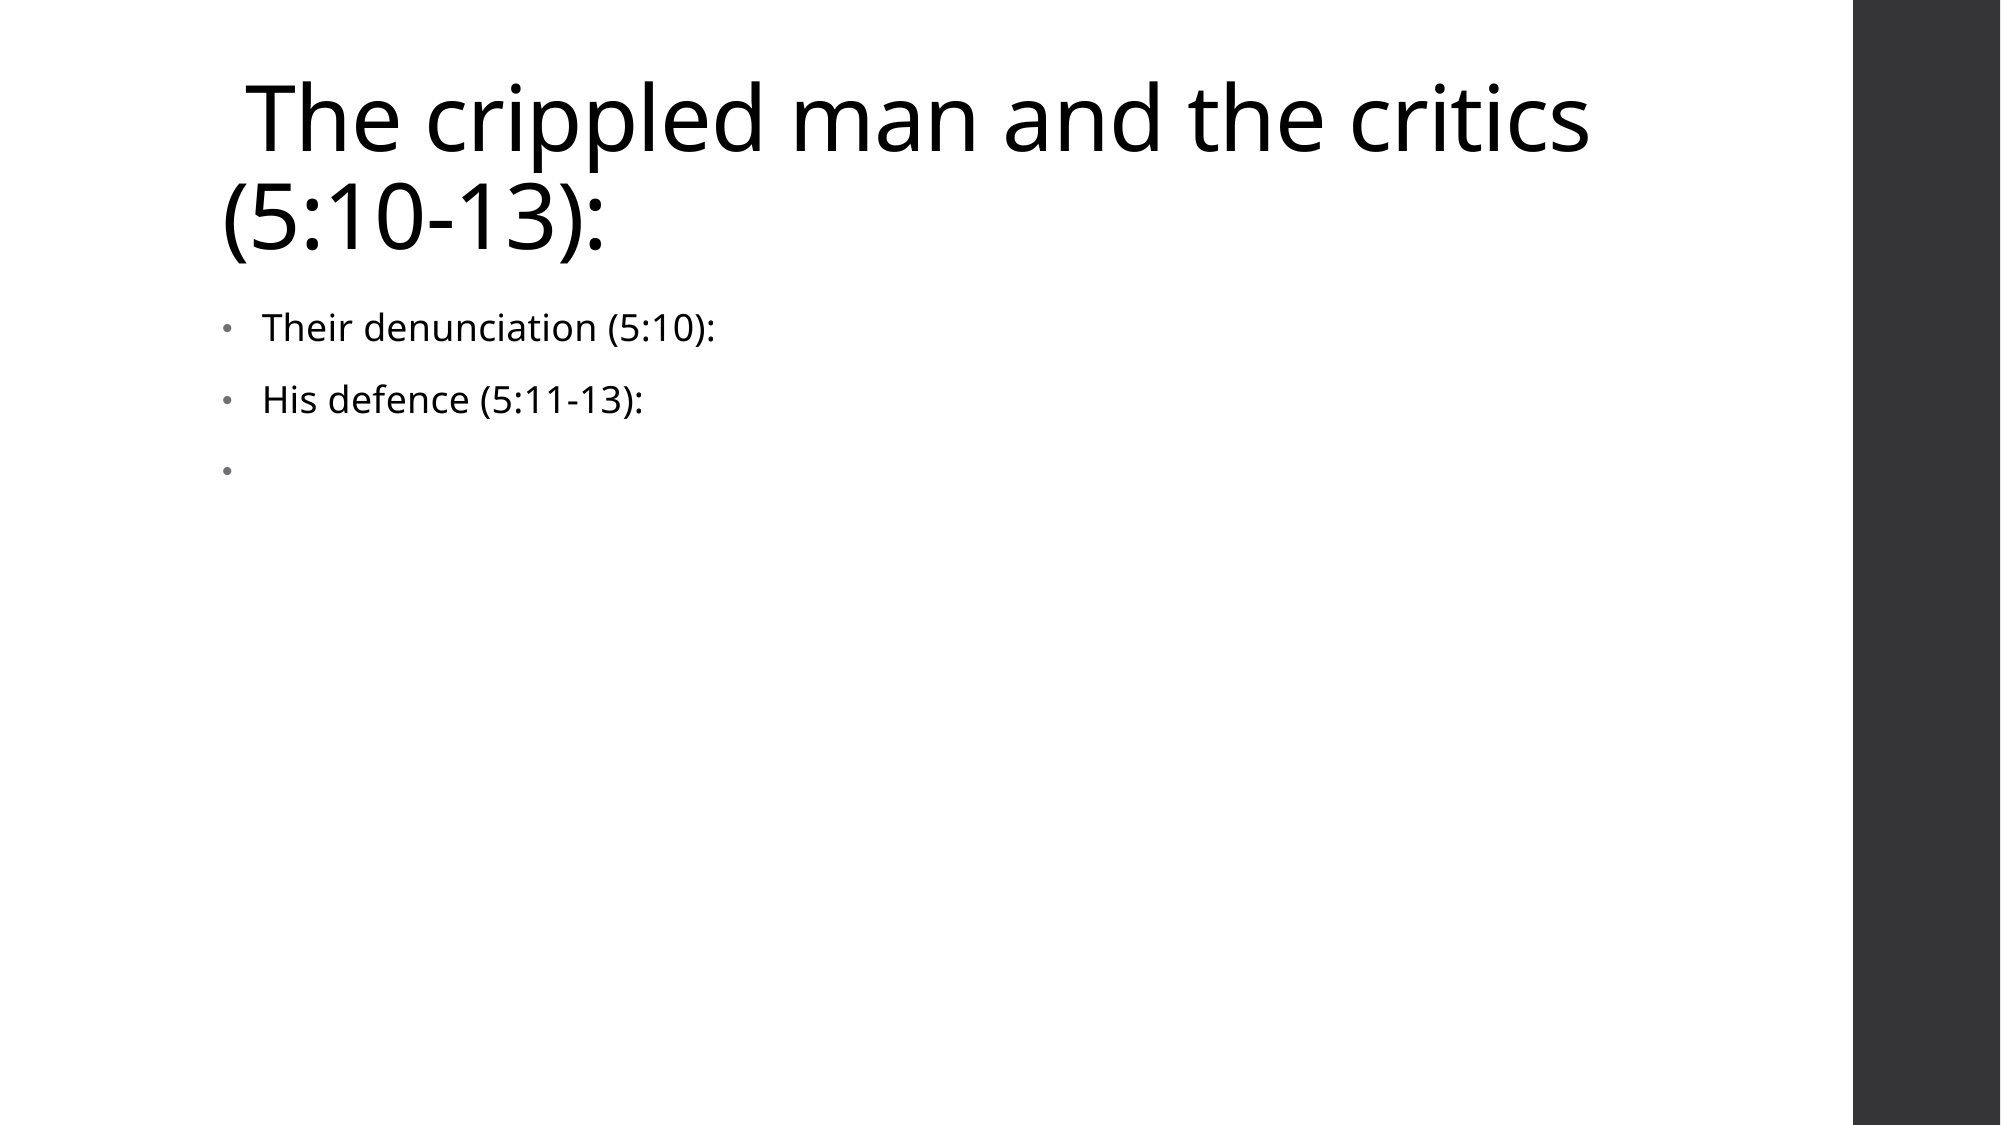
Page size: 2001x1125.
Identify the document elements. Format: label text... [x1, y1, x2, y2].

list Their denunciation (5:10): His defence (5:11-13): [206, 299, 1617, 1014]
title The crippled man and the critics (5:10-13): [206, 60, 1797, 278]
